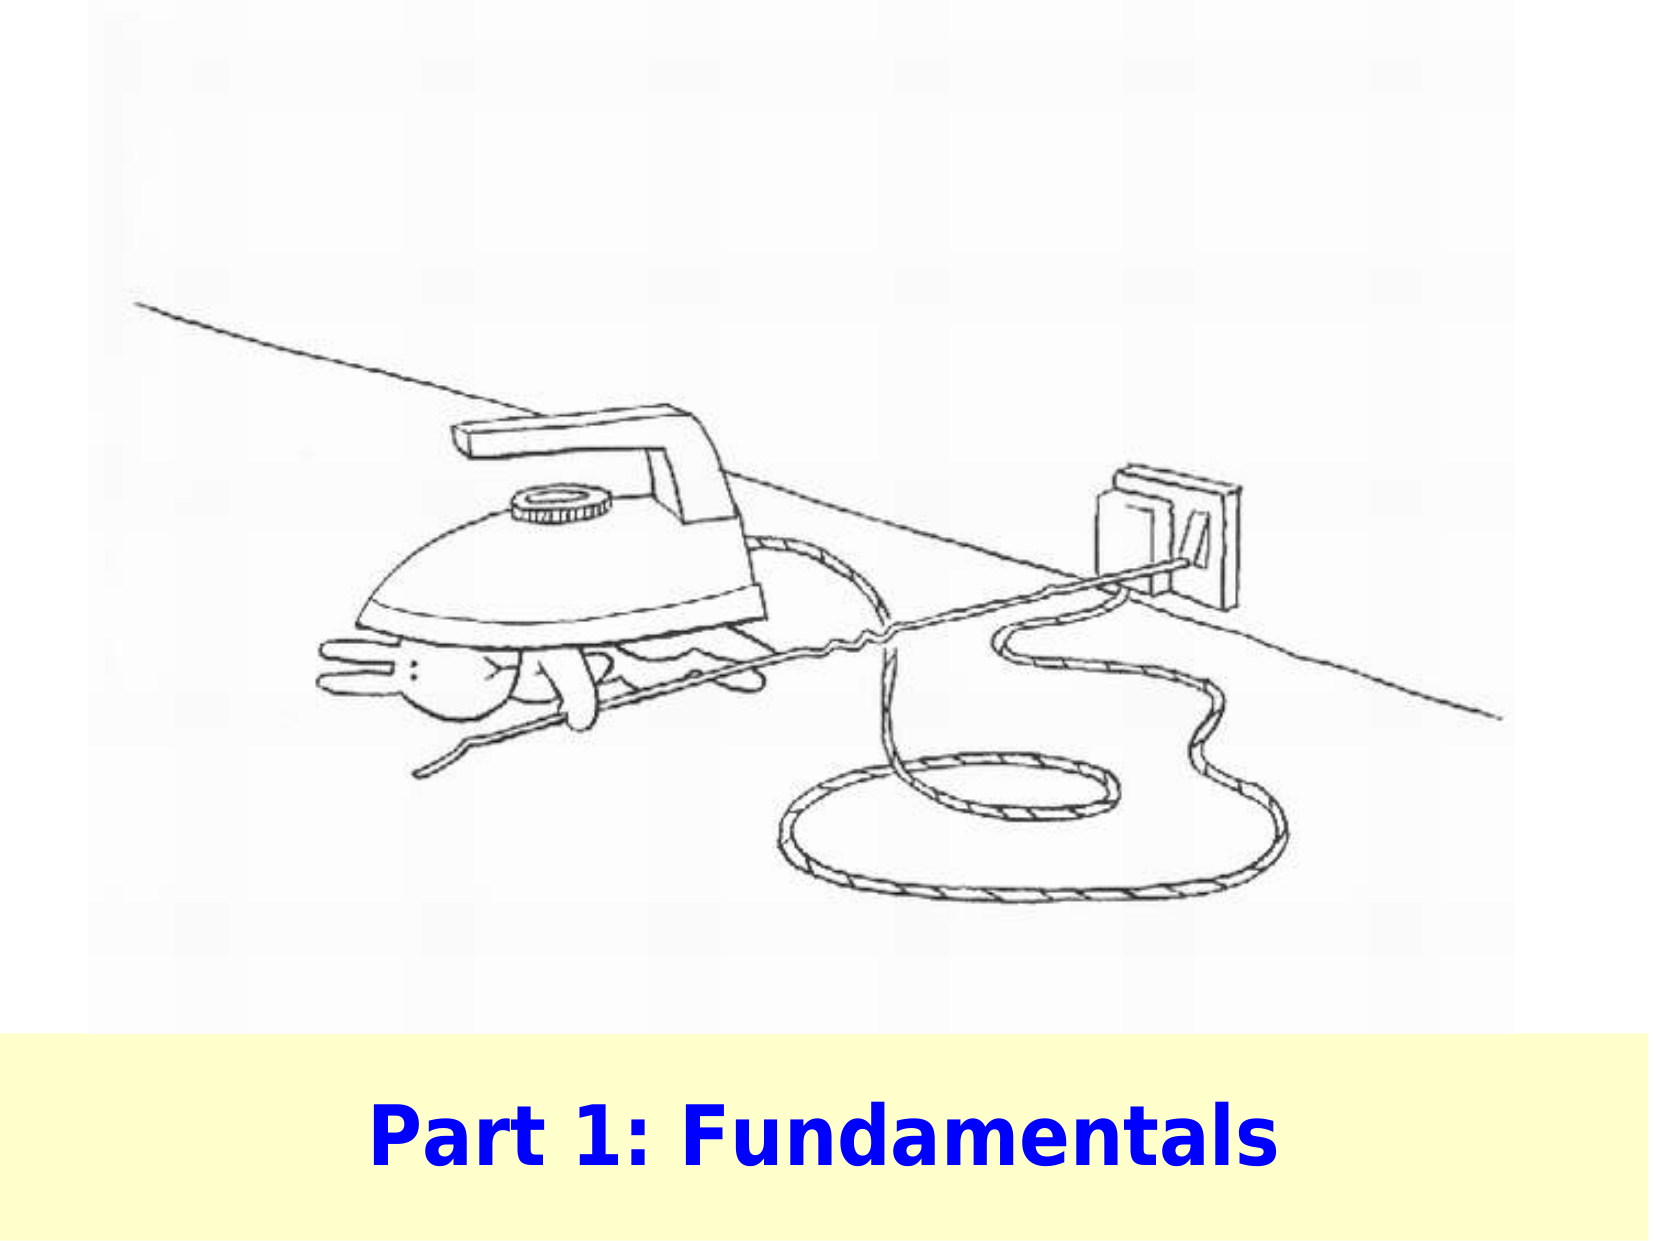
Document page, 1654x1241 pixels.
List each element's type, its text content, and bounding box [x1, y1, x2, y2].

title Part 1: Fundamentals [0, 1033, 1649, 1241]
picture [88, 0, 1515, 1034]
